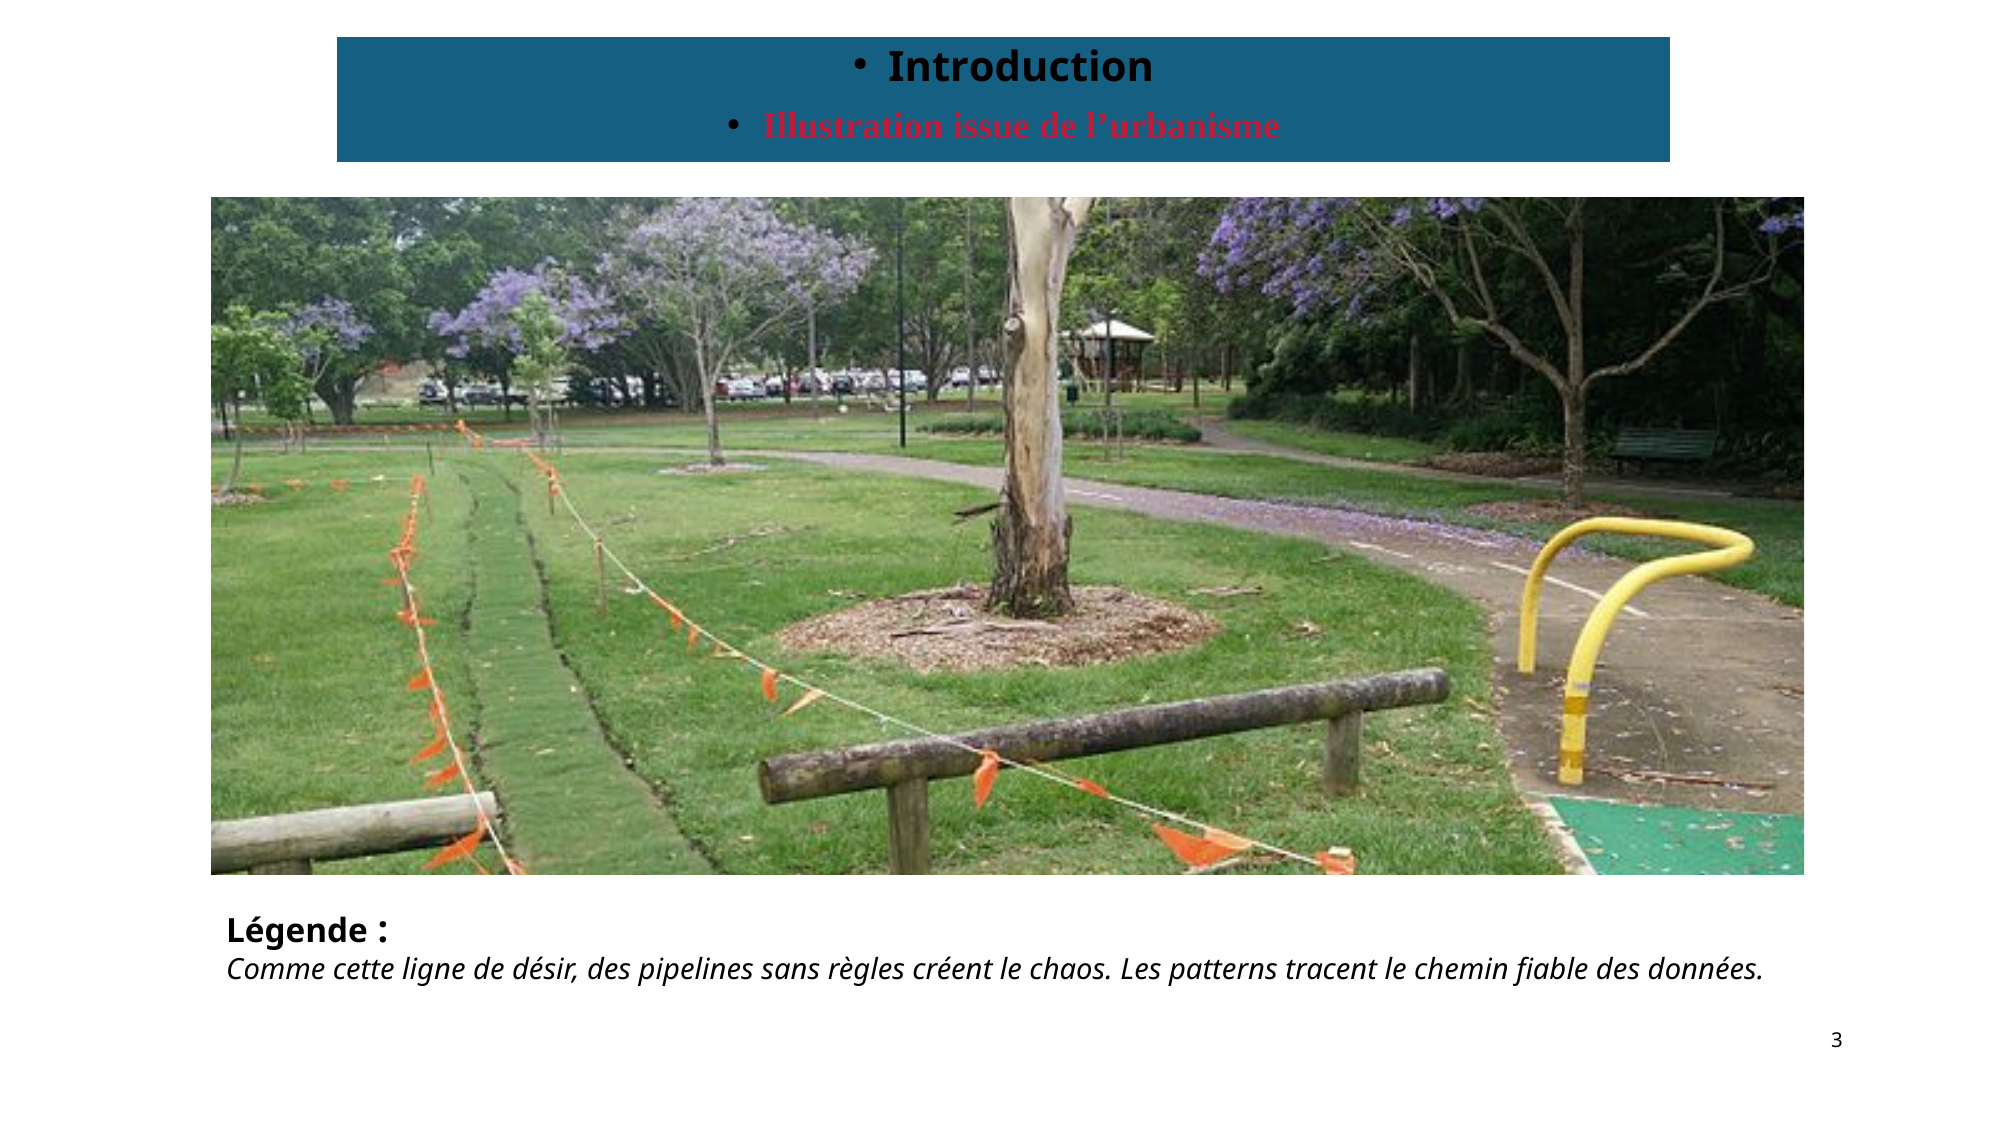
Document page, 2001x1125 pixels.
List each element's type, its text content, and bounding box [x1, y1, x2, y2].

table_cell Illustration issue de l’urbanisme [337, 105, 1670, 162]
table_header Introduction [781, 37, 1226, 105]
picture [211, 197, 1805, 875]
table_header [337, 37, 781, 105]
text_box ‹N°› [1831, 1027, 1875, 1056]
text_box Légende : Comme cette ligne de désir, des pipelines sans règles créent le chaos. Les patterns tracent le chemin fiable des données. [211, 897, 1832, 994]
table_header [1226, 37, 1670, 105]
